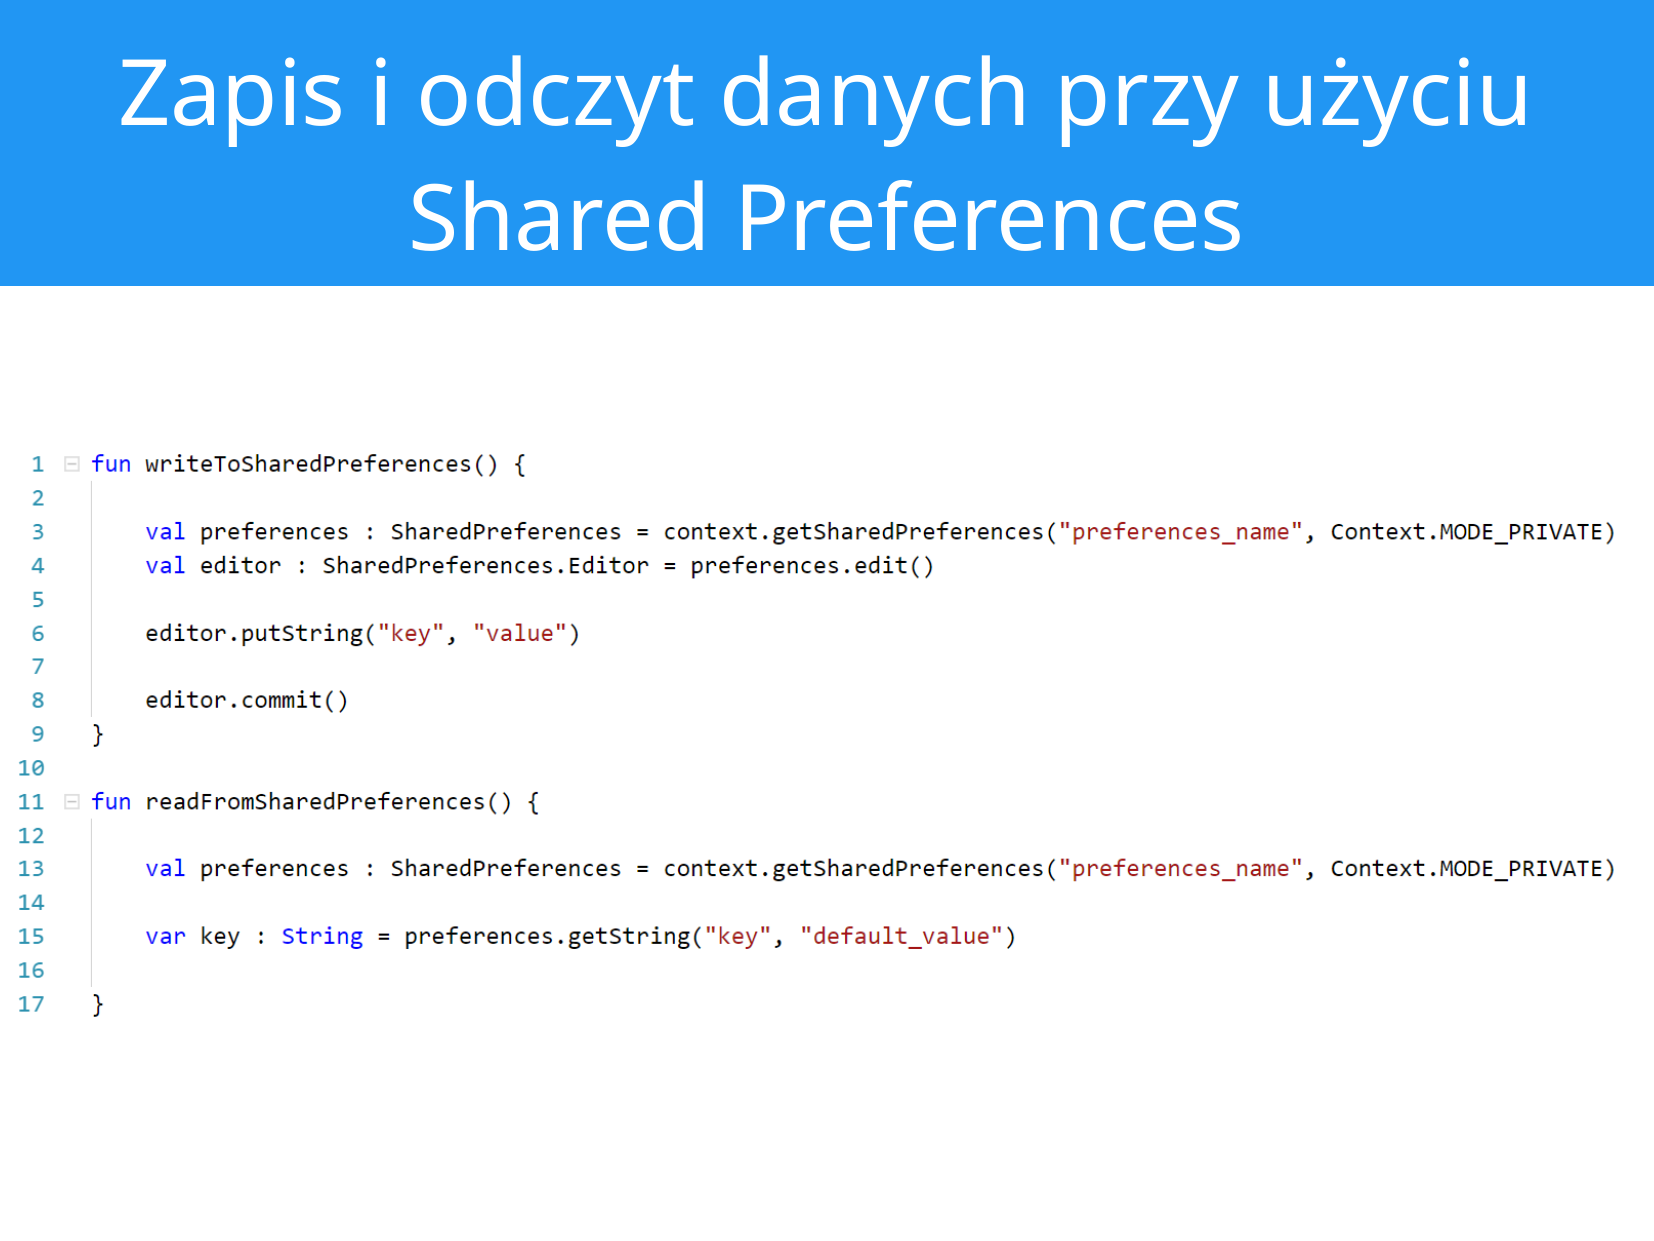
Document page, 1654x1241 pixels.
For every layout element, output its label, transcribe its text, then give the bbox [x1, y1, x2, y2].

picture [11, 447, 1630, 1026]
title Zapis i odczyt danych przy użyciu Shared Preferences [82, 27, 1571, 278]
